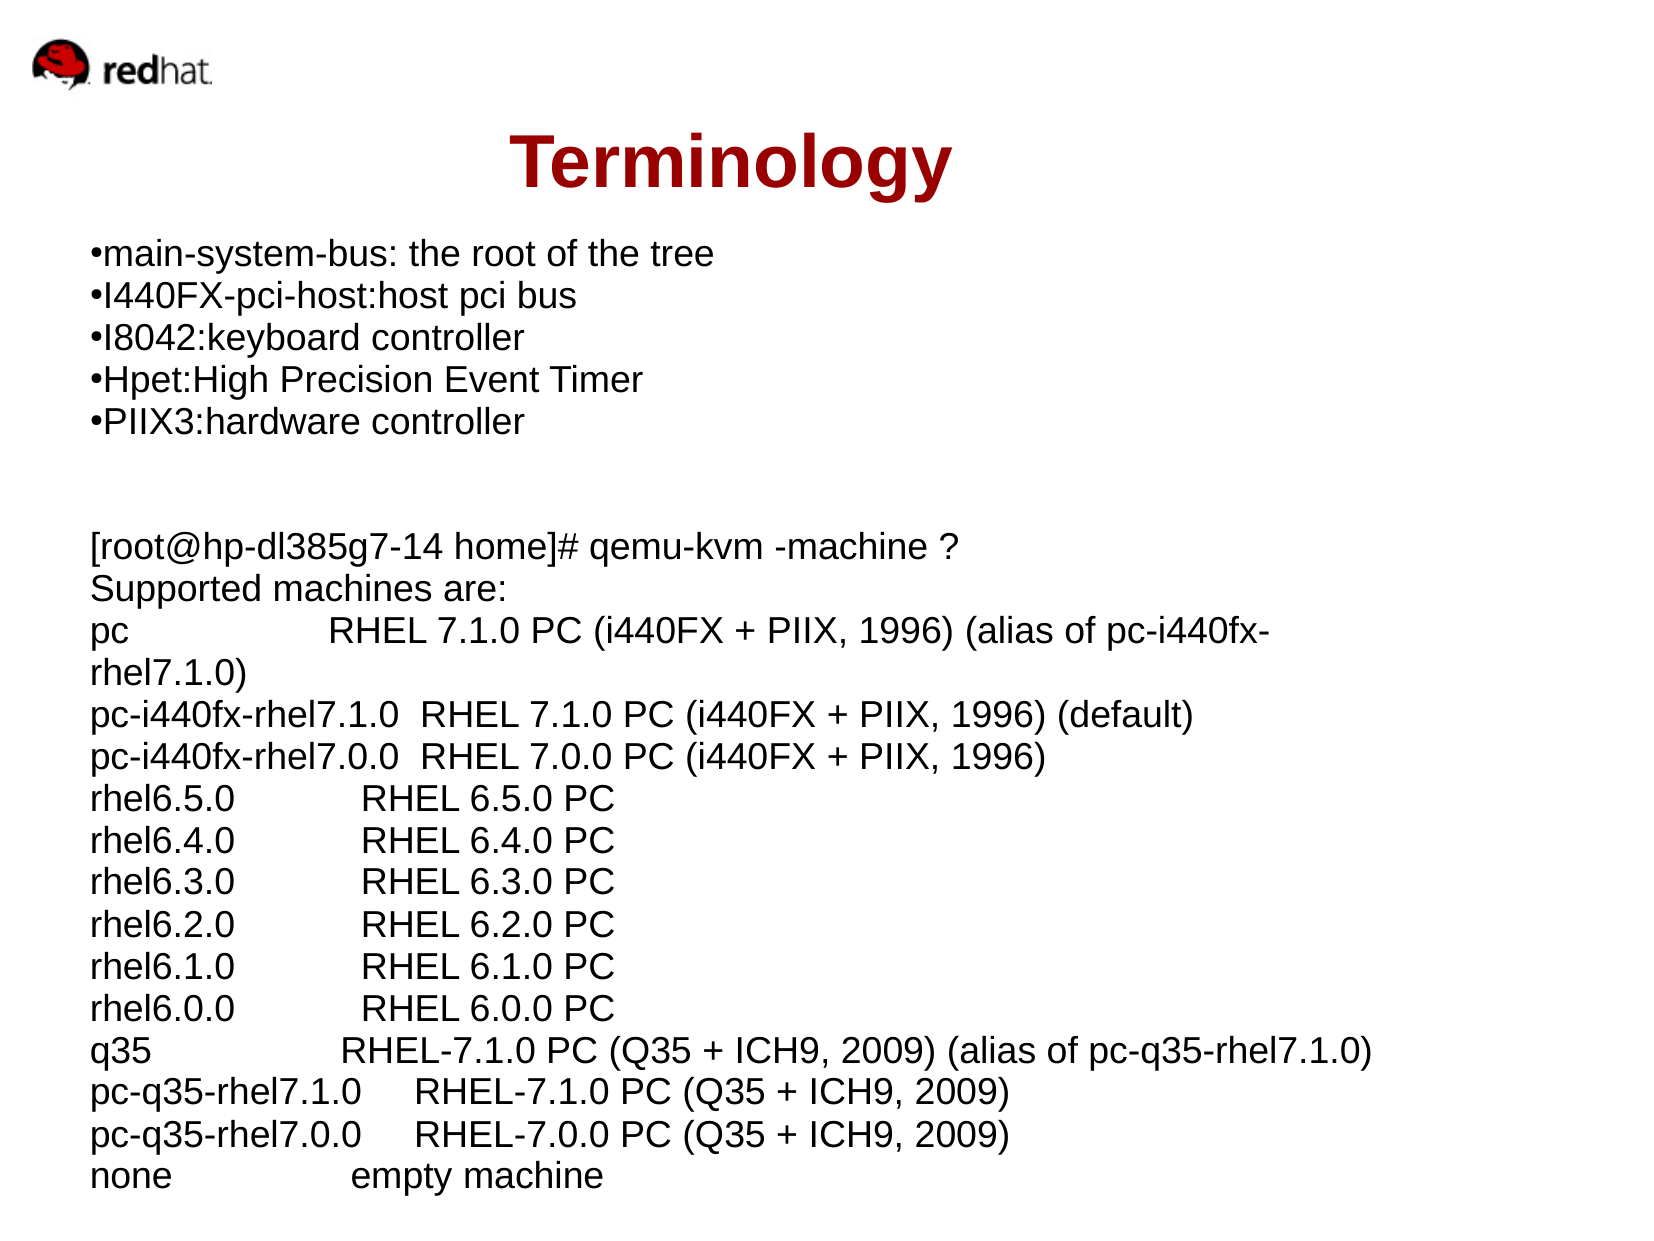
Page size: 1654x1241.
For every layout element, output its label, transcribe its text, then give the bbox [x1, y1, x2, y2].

text_box [root@hp-dl385g7-14 home]# qemu-kvm -machine ? Supported machines are: pc RHEL 7.1.0 PC (i440FX + PIIX, 1996) (alias of pc-i440fx-rhel7.1.0) pc-i440fx-rhel7.1.0 RHEL 7.1.0 PC (i440FX + PIIX, 1996) (default) pc-i440fx-rhel7.0.0 RHEL 7.0.0 PC (i440FX + PIIX, 1996) rhel6.5.0 RHEL 6.5.0 PC rhel6.4.0 RHEL 6.4.0 PC rhel6.3.0 RHEL 6.3.0 PC rhel6.2.0 RHEL 6.2.0 PC rhel6.1.0 RHEL 6.1.0 PC rhel6.0.0 RHEL 6.0.0 PC q35 RHEL-7.1.0 PC (Q35 + ICH9, 2009) (alias of pc-q35-rhel7.1.0) pc-q35-rhel7.1.0 RHEL-7.1.0 PC (Q35 + ICH9, 2009) pc-q35-rhel7.0.0 RHEL-7.0.0 PC (Q35 + ICH9, 2009) none empty machine [75, 517, 1444, 1163]
picture [31, 37, 212, 98]
text_box Terminology [150, 112, 1313, 226]
text_box main-system-bus: the root of the tree I440FX-pci-host:host pci bus I8042:keyboard controller Hpet:High Precision Event Timer PIIX3:hardware controller [75, 225, 1576, 863]
